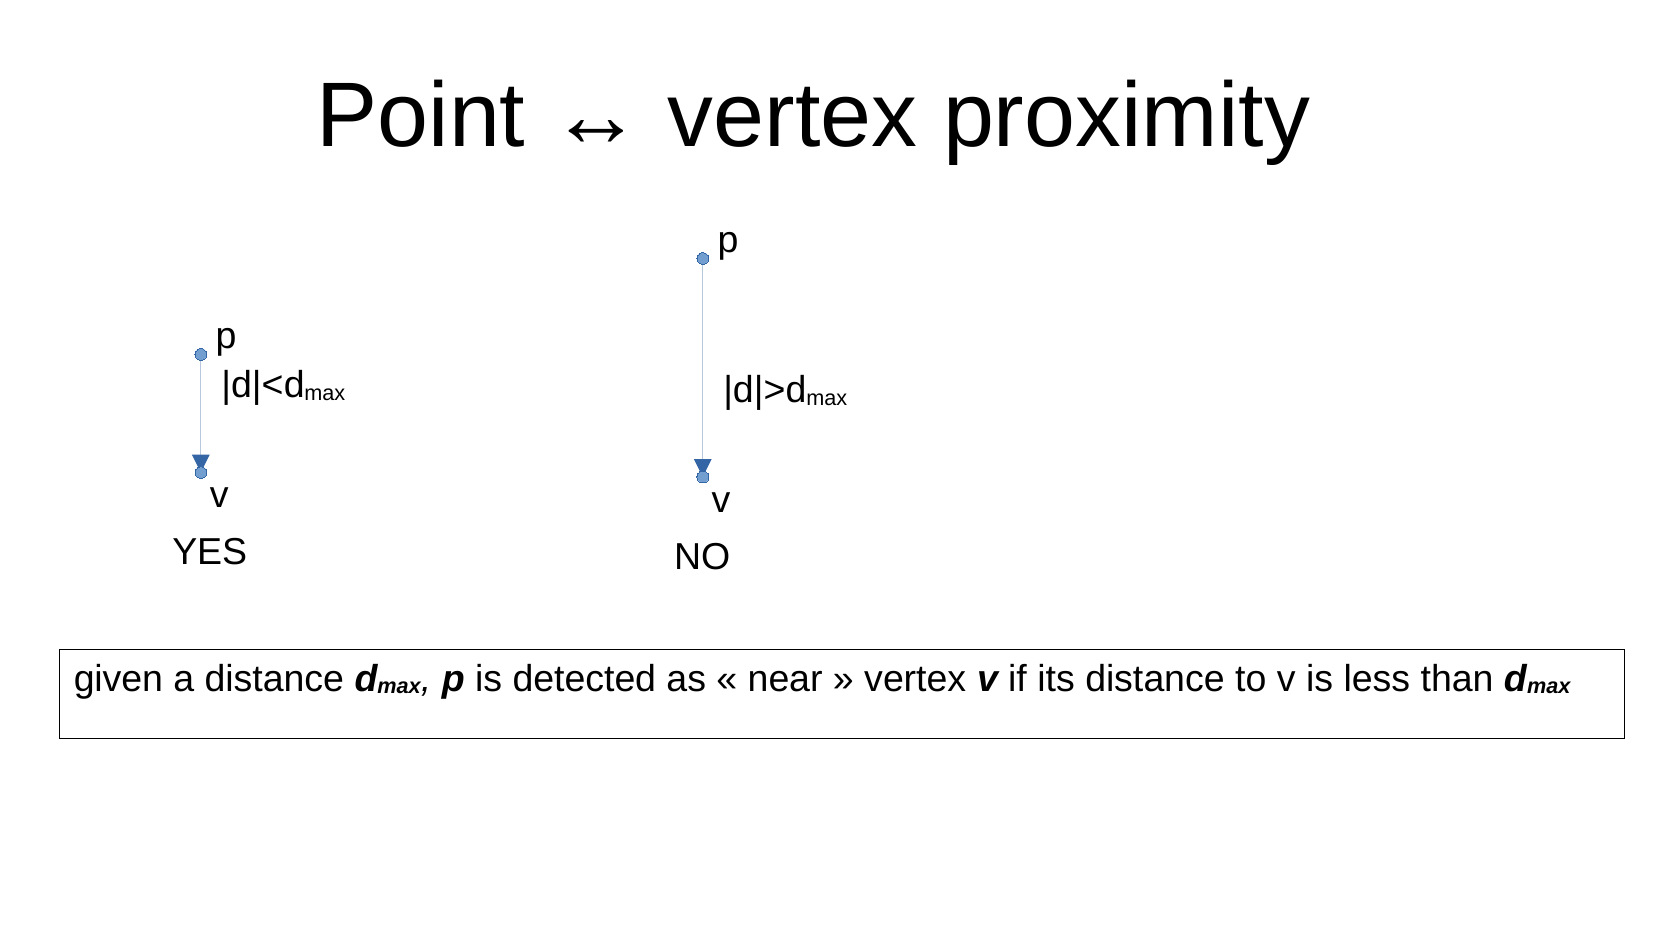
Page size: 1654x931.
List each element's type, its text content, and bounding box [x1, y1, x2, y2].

text_box v [195, 466, 254, 523]
text_box YES [157, 523, 263, 581]
text_box p [200, 307, 252, 356]
text_box [194, 348, 207, 361]
text_box [696, 252, 709, 265]
text_box p [702, 211, 754, 268]
text_box v [696, 471, 756, 527]
text_box [195, 466, 207, 479]
text_box given a distance dmax, p is detected as « near » vertex v if its distance to v is less than dmax [59, 649, 1625, 739]
text_box NO [659, 527, 756, 585]
title Point ↔ vertex proximity [82, 37, 1571, 193]
text_box |d|<dmax [206, 356, 414, 414]
text_box [696, 471, 709, 483]
text_box |d|>dmax [708, 361, 916, 418]
